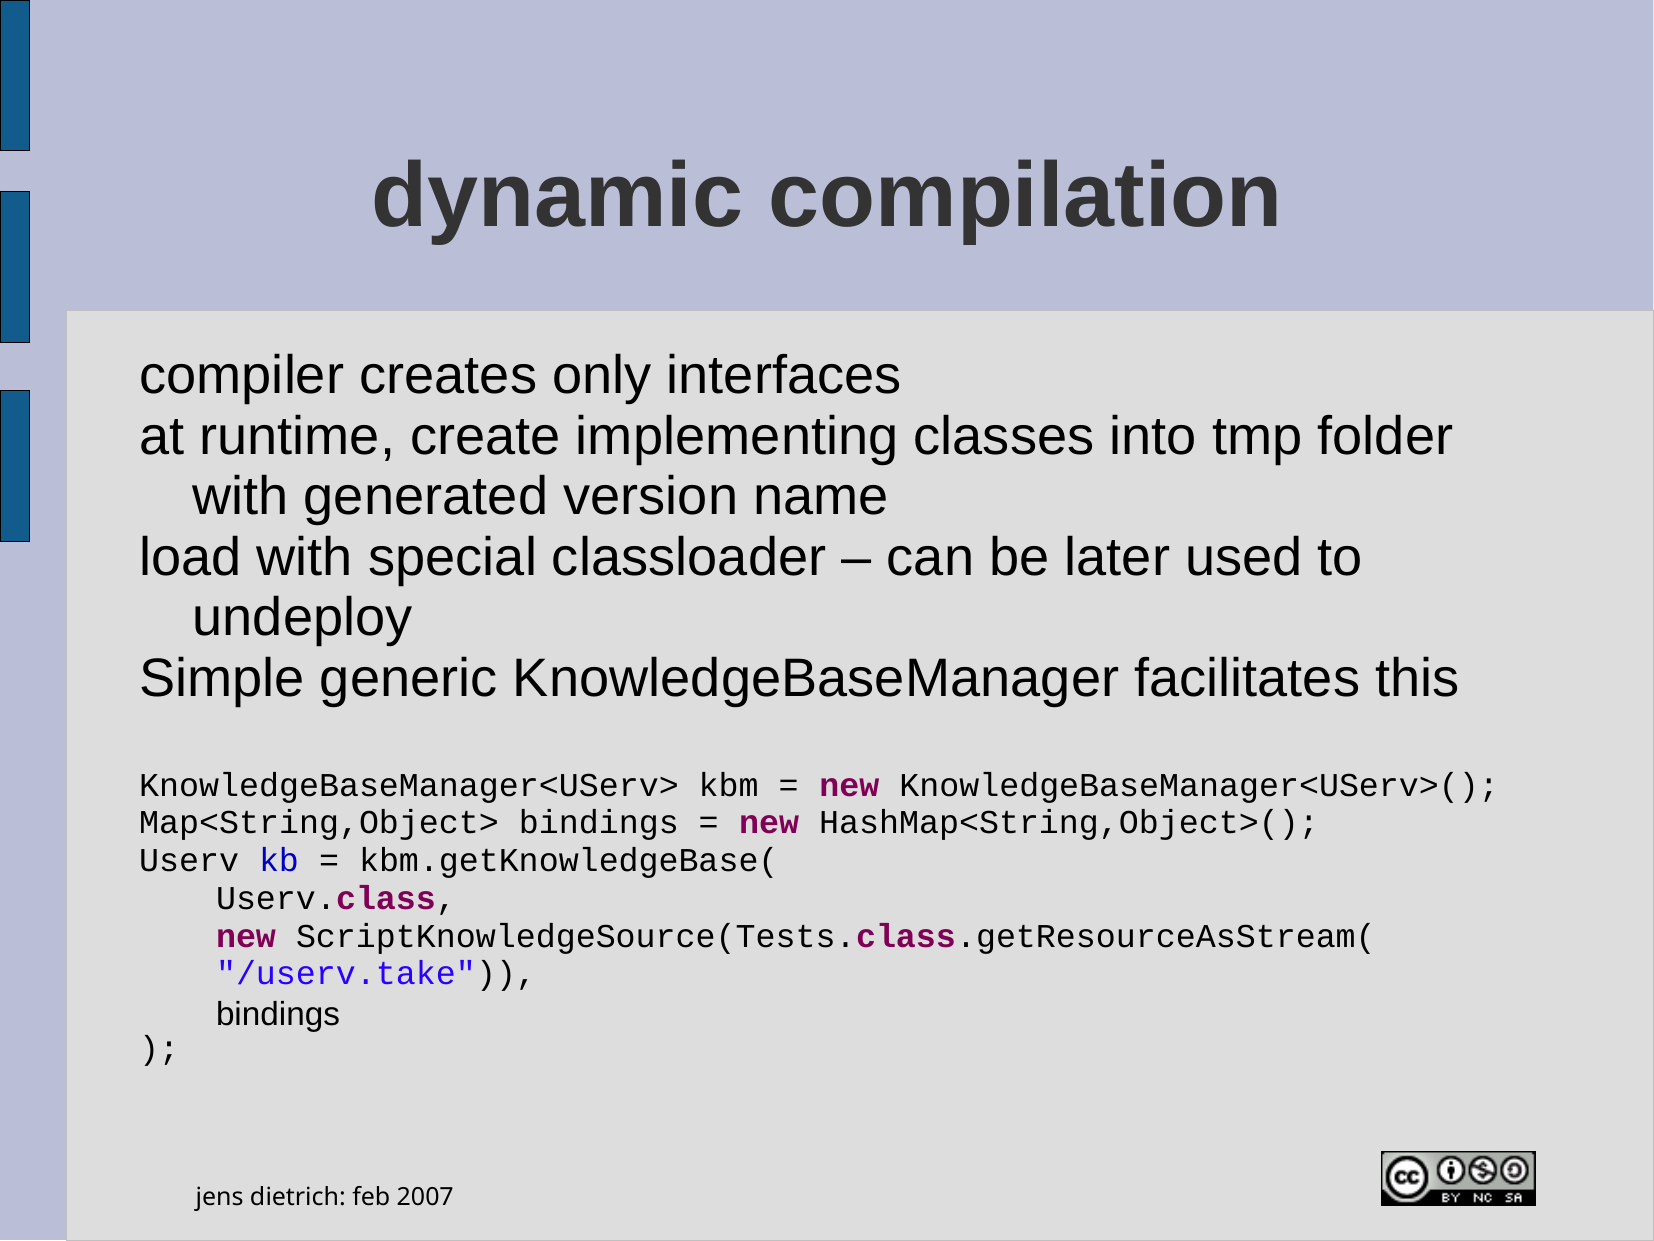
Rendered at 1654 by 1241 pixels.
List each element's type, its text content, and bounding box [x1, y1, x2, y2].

picture [1381, 1151, 1536, 1206]
title dynamic compilation [121, 91, 1534, 299]
list compiler creates only interfaces at runtime, create implementing classes into tmp folder with generated version name load with special classloader – can be later used to undeploy Simple generic KnowledgeBaseManager facilitates this KnowledgeBaseManager<UServ> kbm = new KnowledgeBaseManager<UServ>(); Map<String,Object> bindings = new HashMap<String,Object>(); Userv kb = kbm.getKnowledgeBase( Userv.class, new ScriptKnowledgeSource(Tests.class.getResourceAsStream( "/userv.take")), bindings ); [121, 344, 1534, 1127]
